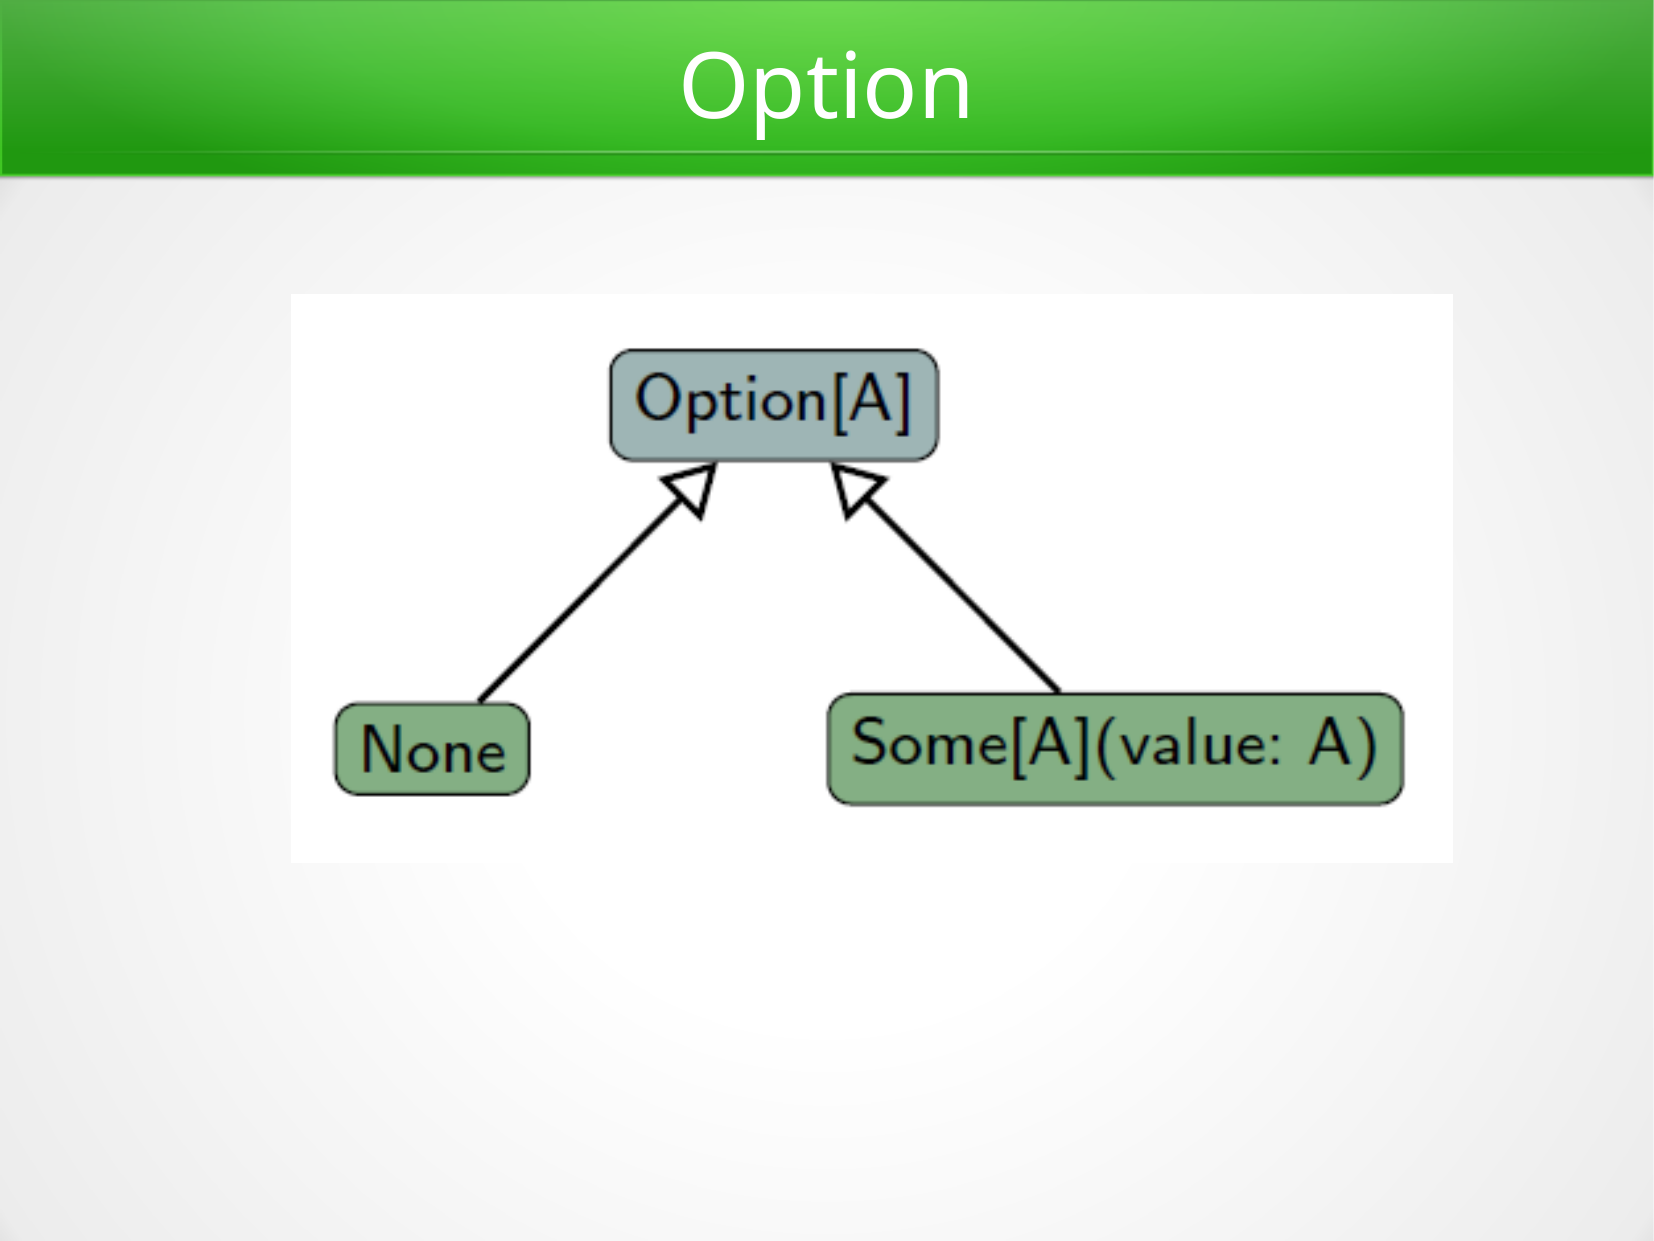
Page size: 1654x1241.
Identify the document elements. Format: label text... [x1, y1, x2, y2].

picture [0, 0, 1654, 1241]
title Option [82, 11, 1571, 154]
